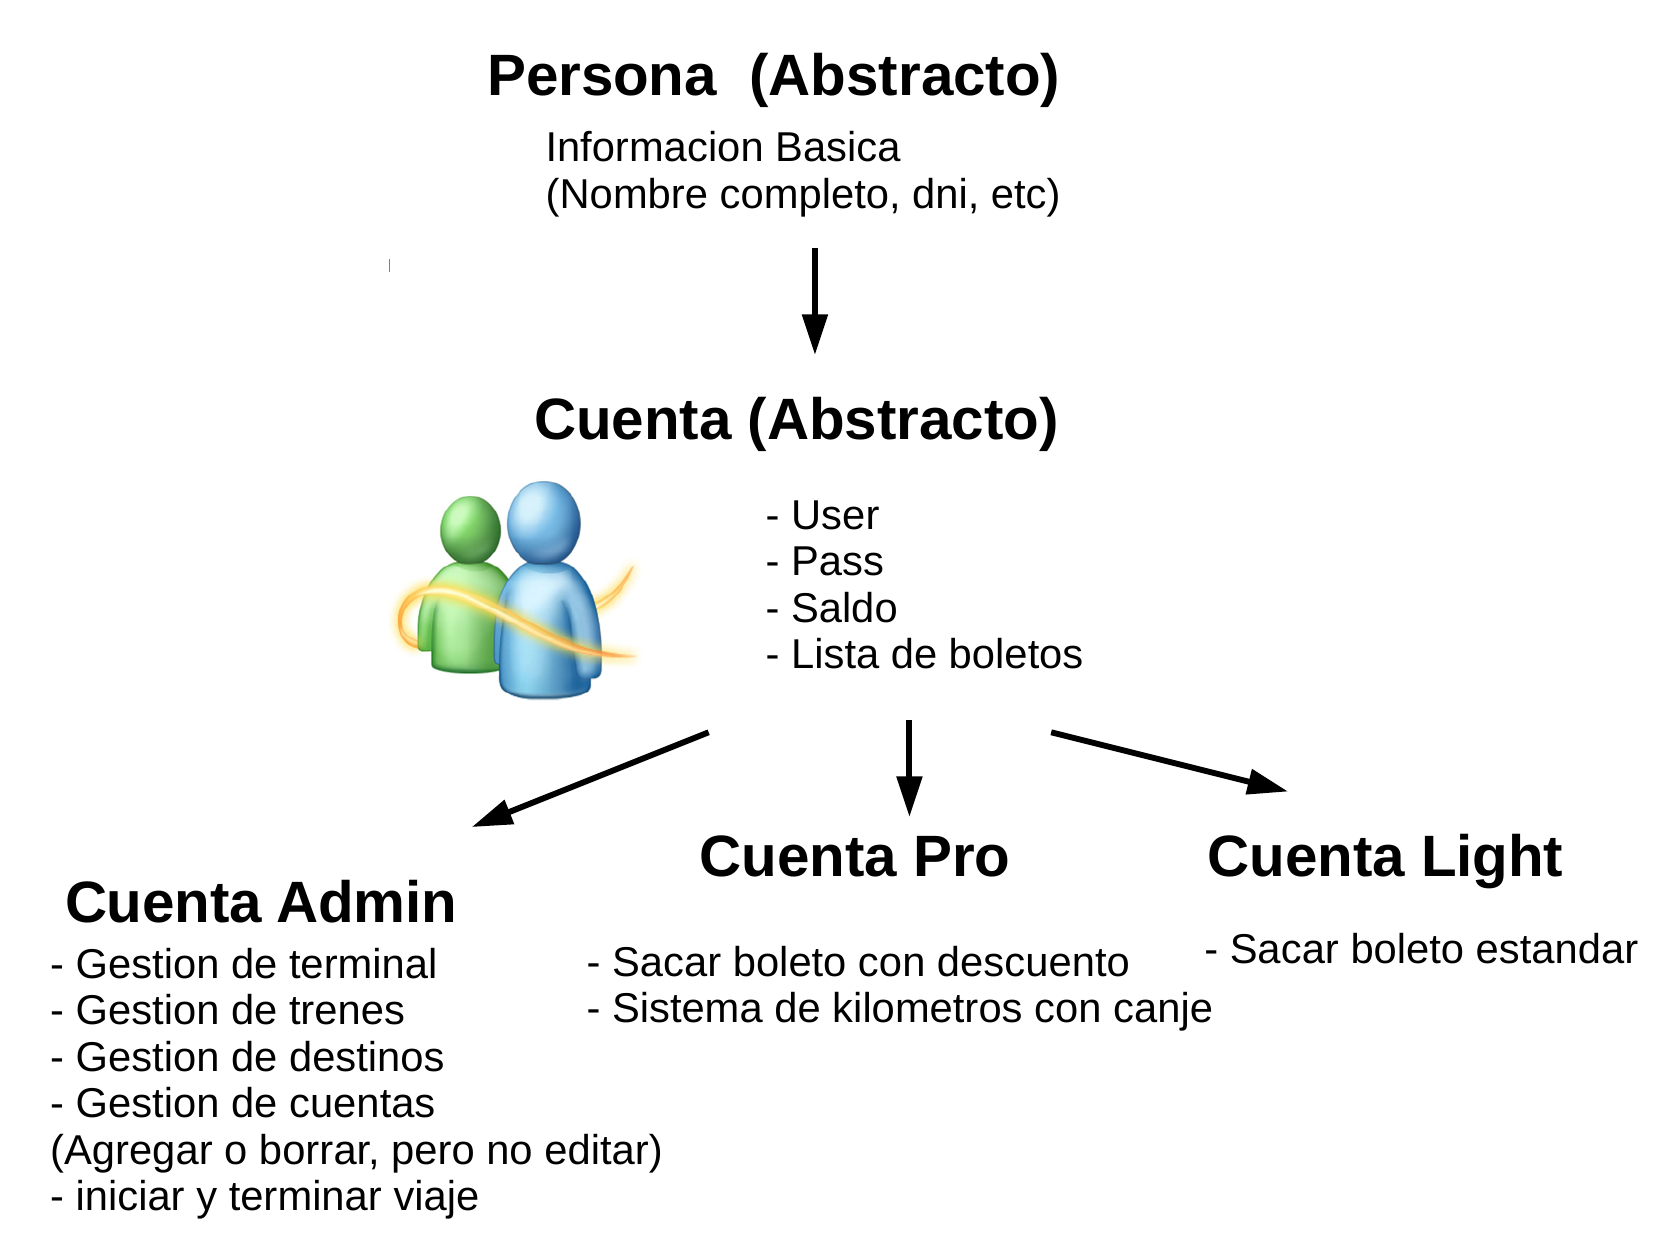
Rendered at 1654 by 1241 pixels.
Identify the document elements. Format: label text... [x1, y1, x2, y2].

text_box - User - Pass - Saldo - Lista de boletos [750, 484, 1099, 687]
text_box Persona (Abstracto) [472, 35, 1076, 117]
text_box Cuenta Light [1192, 816, 1579, 898]
text_box Cuenta Admin [50, 862, 473, 933]
text_box Informacion Basica (Nombre completo, dni, etc) [530, 116, 1076, 226]
text_box - Gestion de terminal - Gestion de trenes - Gestion de destinos - Gestion de cuentas (Agregar o borrar, pero no editar) - iniciar y terminar viaje [35, 933, 679, 1229]
picture [366, 469, 674, 721]
text_box - Sacar boleto con descuento - Sistema de kilometros con canje [571, 931, 1229, 1040]
text_box Cuenta Pro [685, 816, 1026, 898]
text_box - Sacar boleto estandar [1189, 918, 1654, 981]
text_box Cuenta (Abstracto) [519, 379, 1075, 461]
